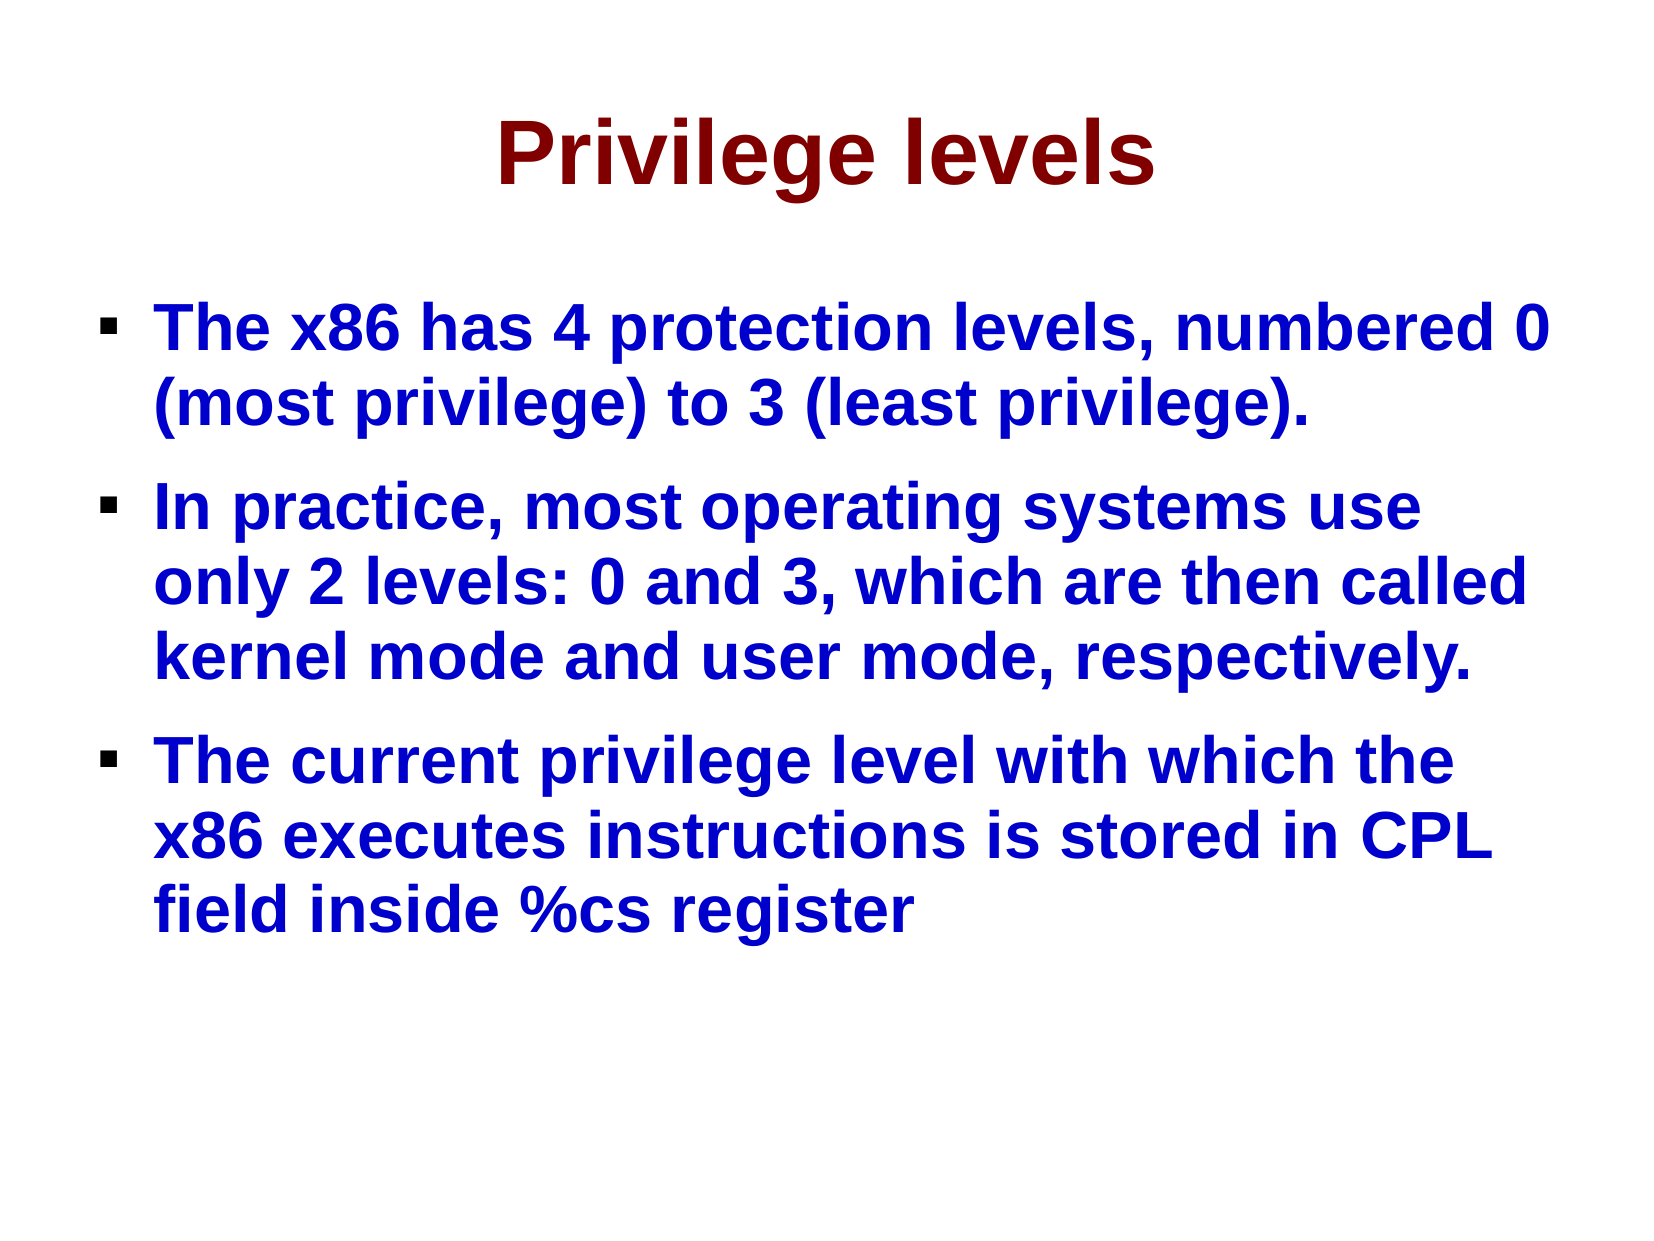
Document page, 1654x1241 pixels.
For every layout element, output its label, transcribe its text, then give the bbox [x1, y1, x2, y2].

title Privilege levels [82, 49, 1571, 257]
list The x86 has 4 protection levels, numbered 0 (most privilege) to 3 (least privilege). In practice, most operating systems use only 2 levels: 0 and 3, which are then called kernel mode and user mode, respectively. The current privilege level with which the x86 executes instructions is stored in CPL field inside %cs register [82, 290, 1571, 1010]
